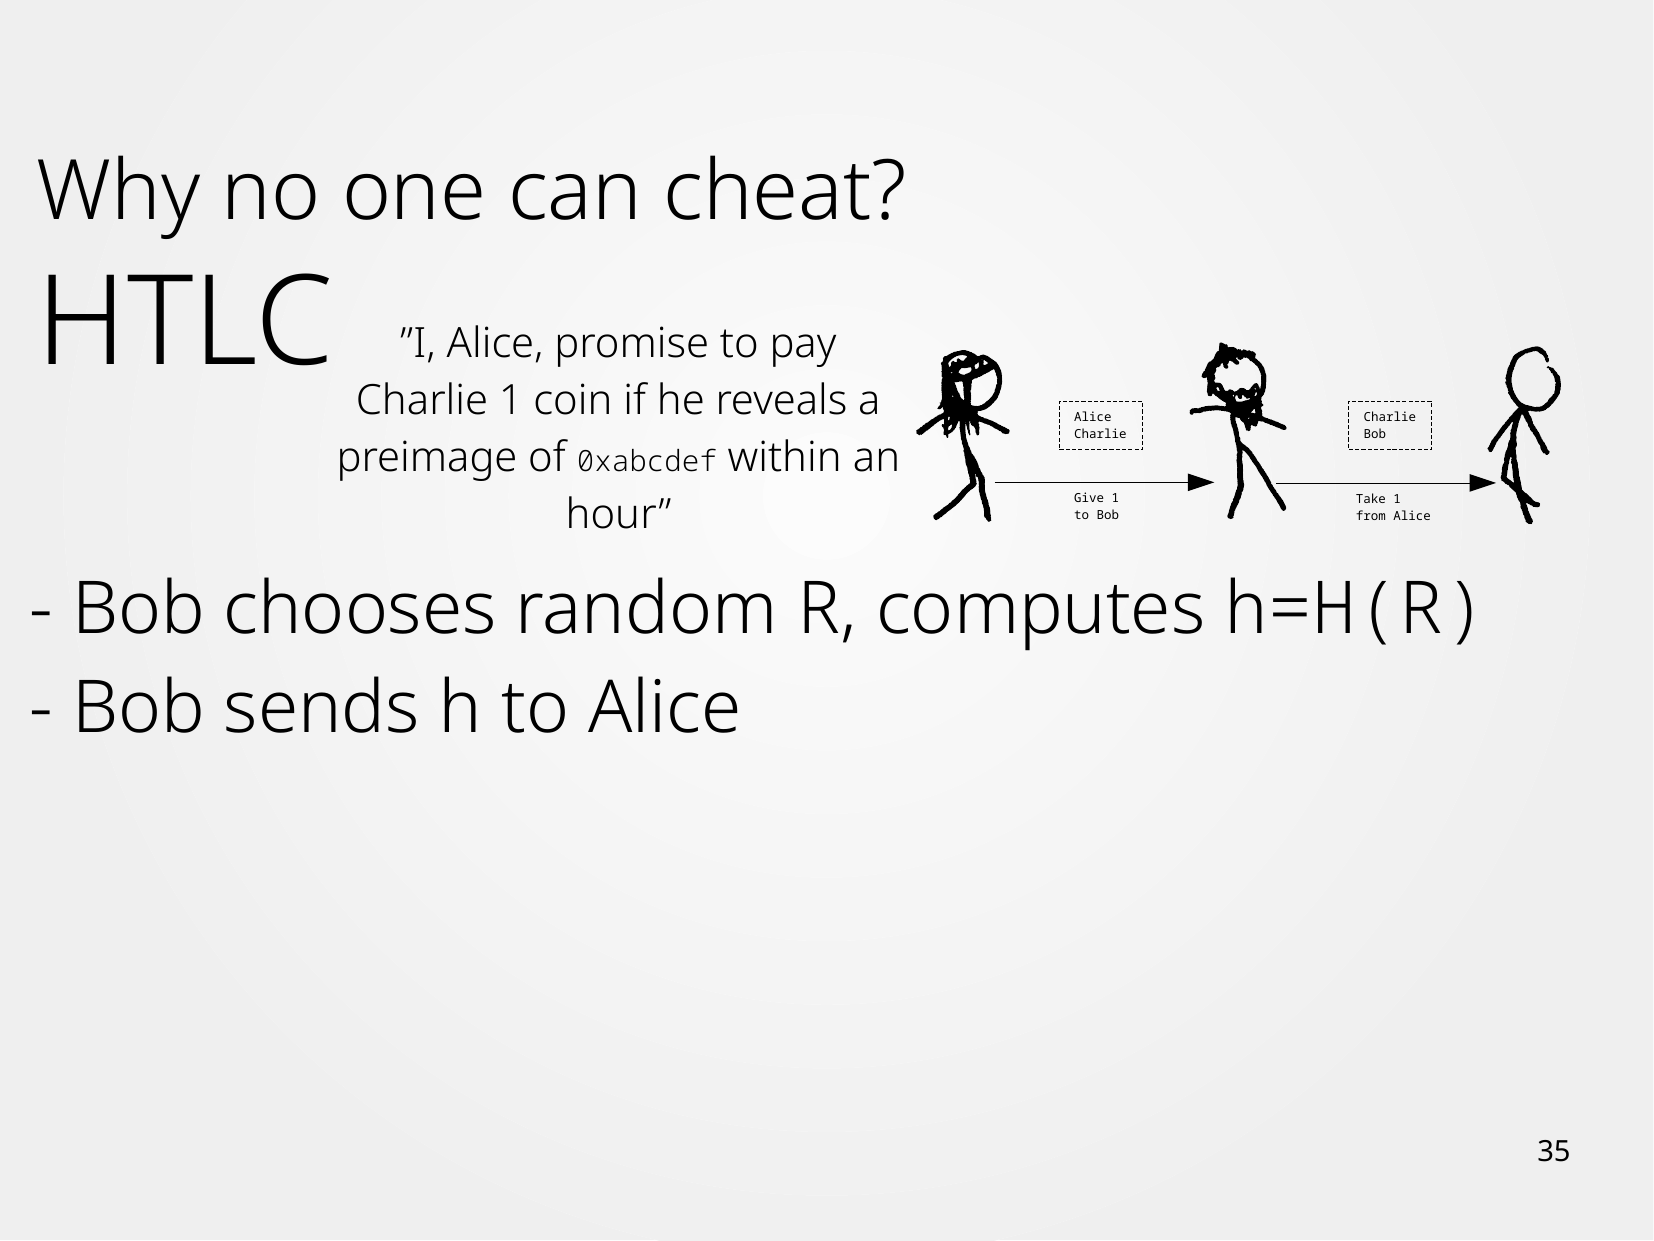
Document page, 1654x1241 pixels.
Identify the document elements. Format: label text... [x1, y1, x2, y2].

picture [1485, 344, 1563, 526]
title Why no one can cheat? [36, 130, 1034, 243]
text_box Take 1 from Alice [1341, 484, 1460, 532]
title - Bob chooses random R, computes h=H(R) - Bob sends h to Alice [29, 555, 1625, 733]
picture [915, 349, 1011, 522]
title HTLC [36, 243, 384, 378]
picture [1188, 341, 1288, 520]
text_box Alice Charlie [1059, 401, 1143, 446]
text_box Charlie Bob [1348, 401, 1432, 446]
title ”I, Alice, promise to pay Charlie 1 coin if he reveals a preimage of 0xabcdef within an hour” [336, 312, 905, 520]
text_box Give 1 to Bob [1059, 483, 1137, 527]
